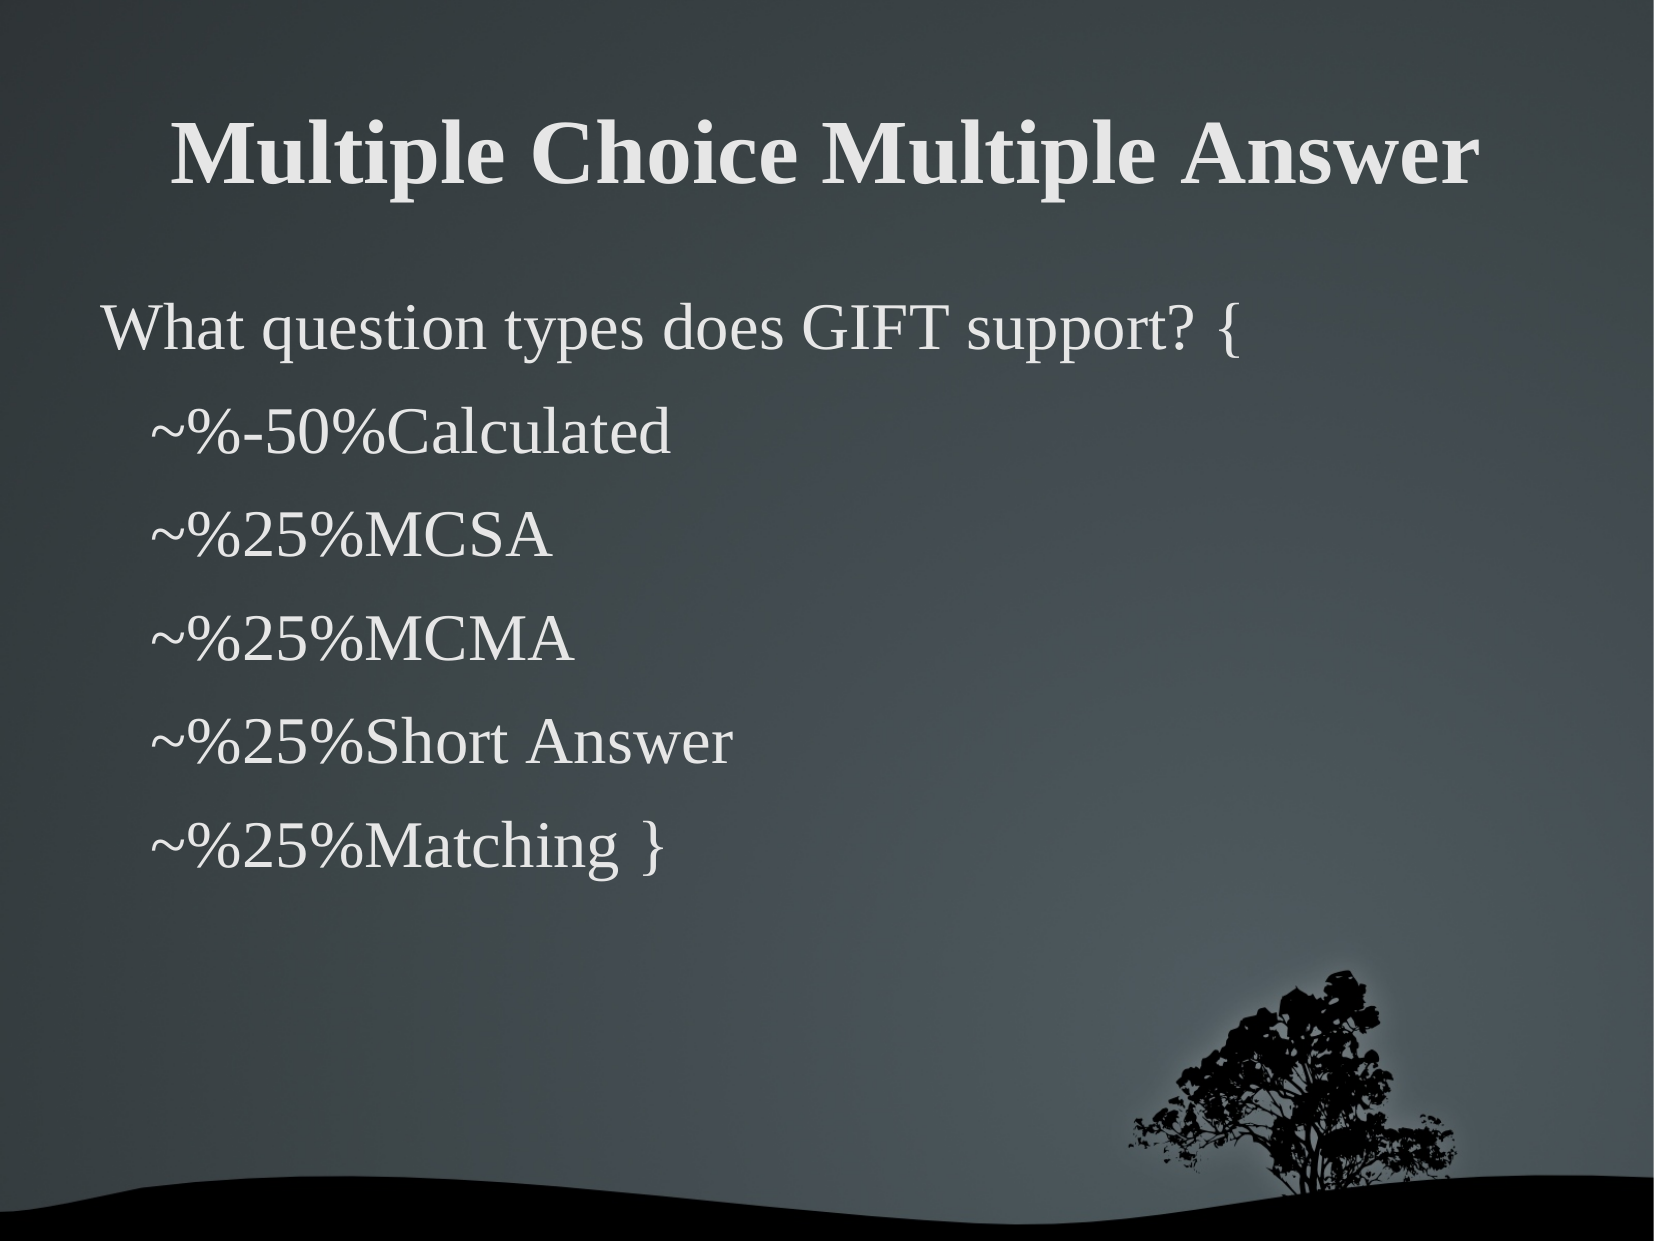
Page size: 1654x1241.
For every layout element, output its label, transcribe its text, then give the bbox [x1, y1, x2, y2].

picture [0, 0, 1654, 1241]
title Multiple Choice Multiple Answer [82, 56, 1571, 250]
list What question types does GIFT support? { ~%-50%Calculated ~%25%MCSA ~%25%MCMA ~%25%Short Answer ~%25%Matching } [82, 290, 1571, 1094]
